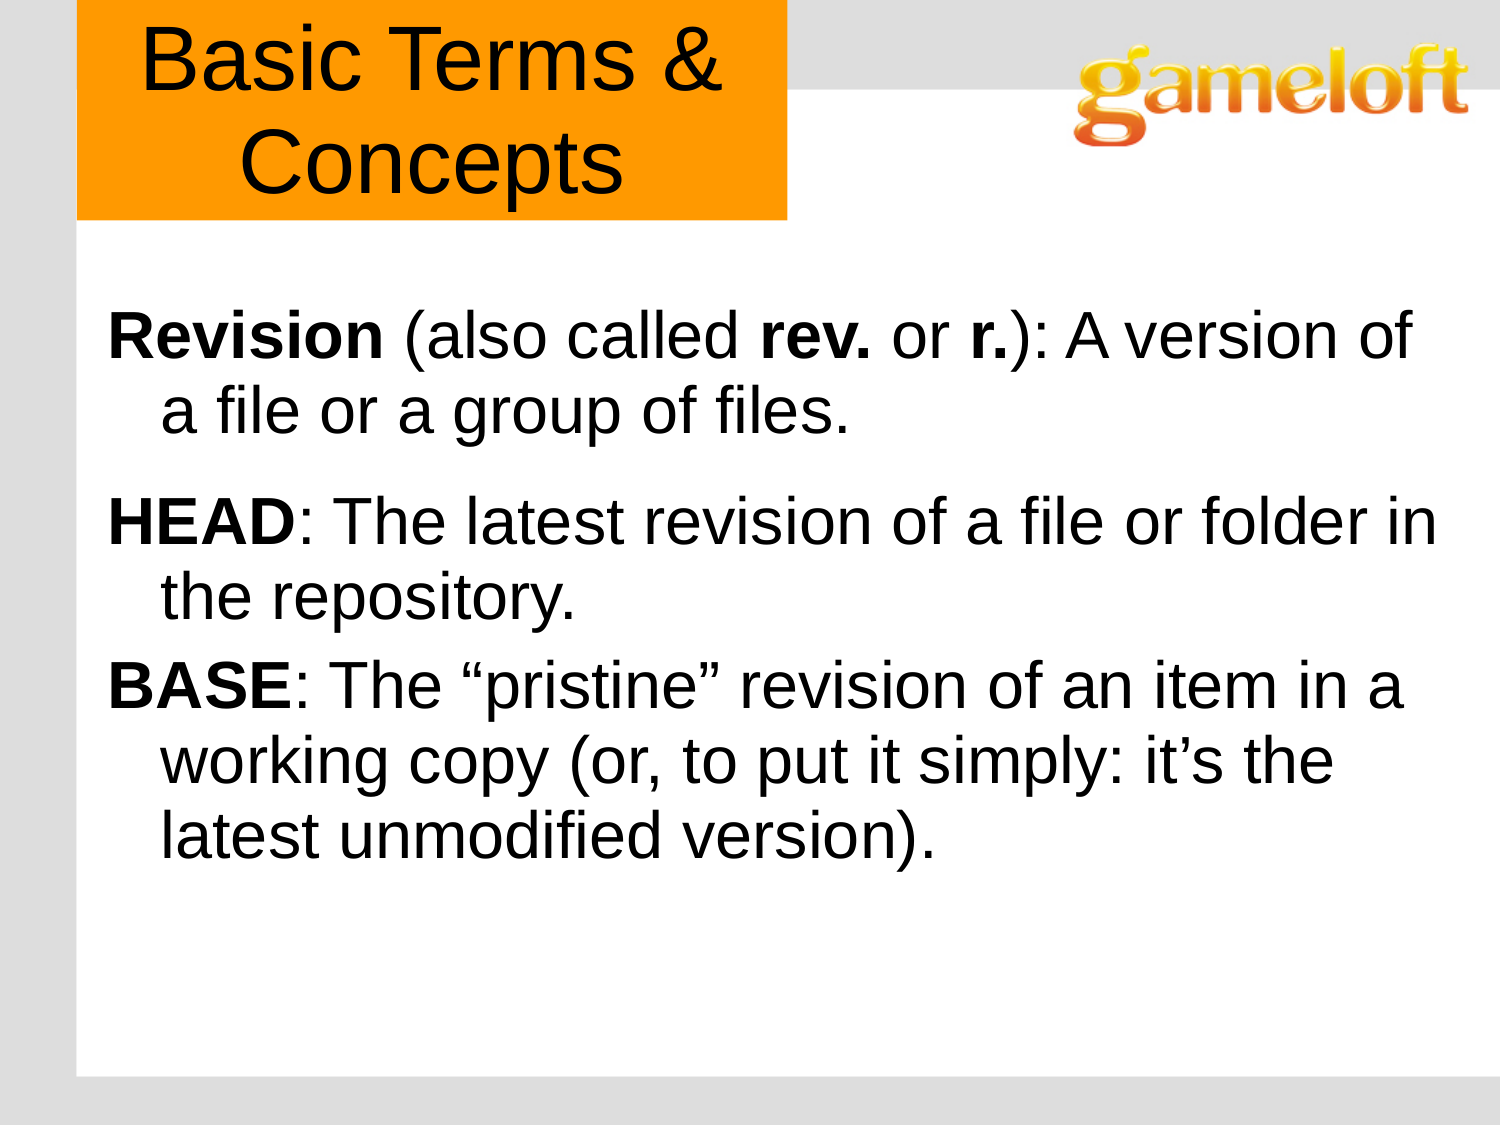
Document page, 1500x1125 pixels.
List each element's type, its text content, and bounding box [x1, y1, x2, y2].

title Basic Terms & Concepts [76, 0, 788, 221]
list Revision (also called rev. or r.): A version of a file or a group of files. HEAD: The latest revision of a file or folder in the repository. BASE: The “pristine” revision of an item in a working copy (or, to put it simply: it’s the latest unmodified version). [75, 290, 1471, 993]
picture [0, 0, 1500, 1125]
